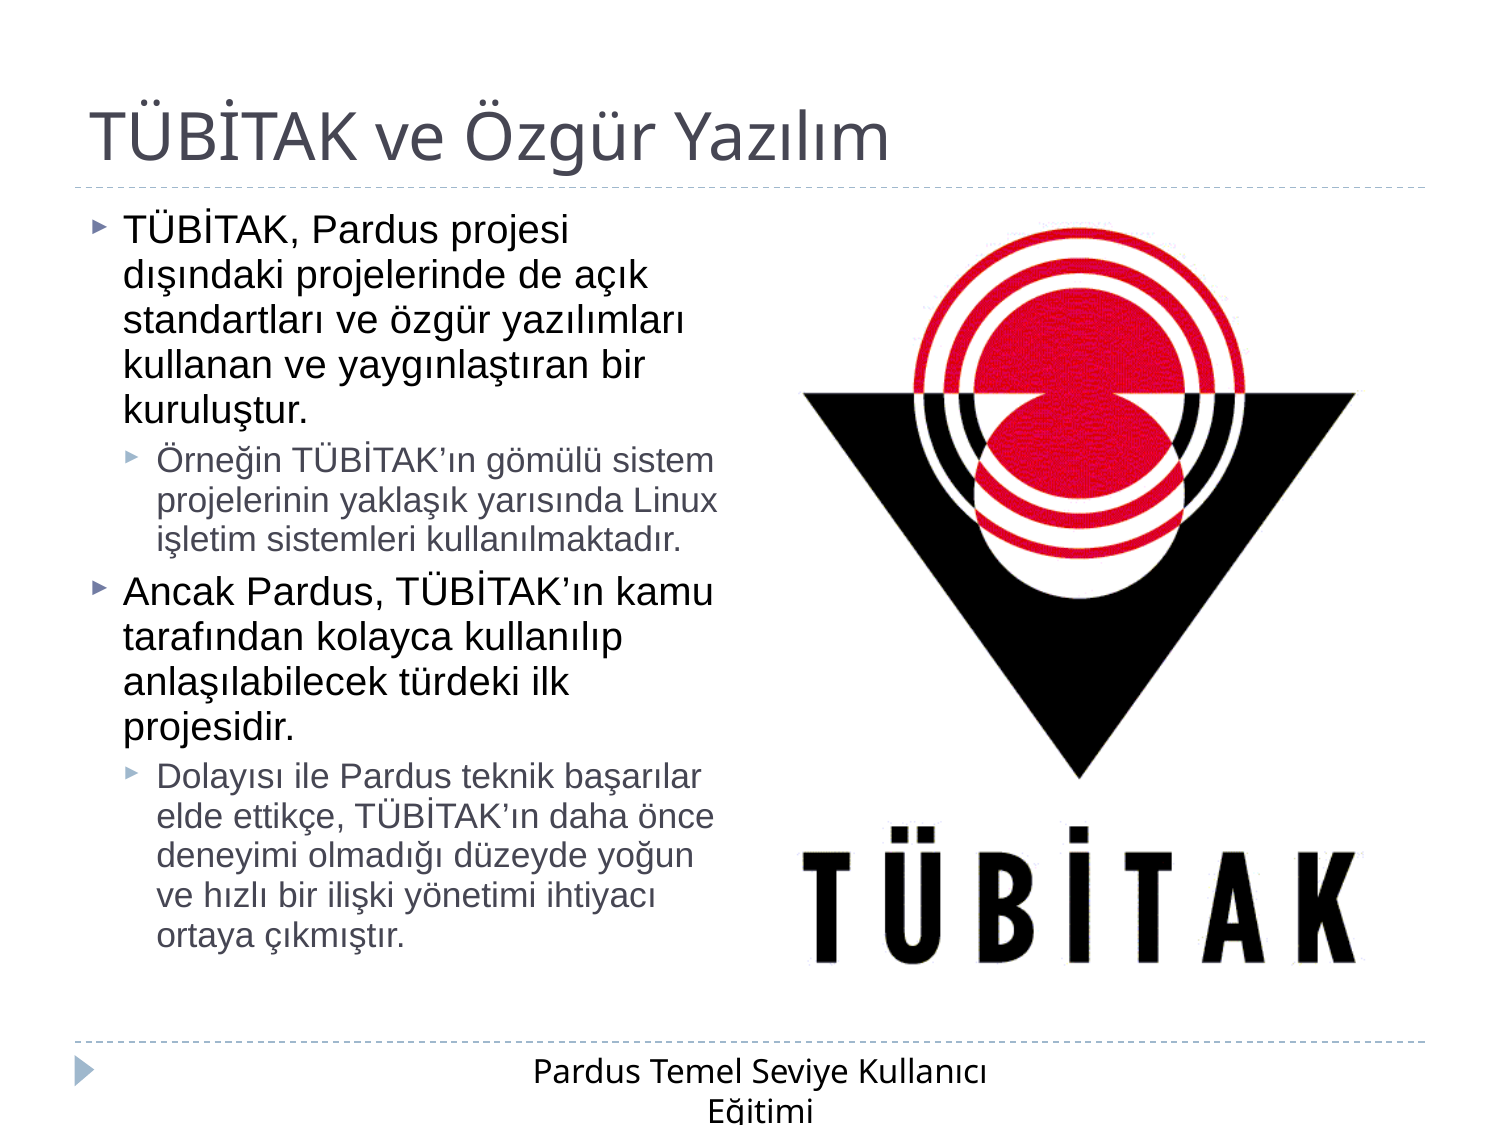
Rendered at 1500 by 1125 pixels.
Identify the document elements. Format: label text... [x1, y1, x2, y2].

title TÜBİTAK ve Özgür Yazılım [75, 37, 1425, 188]
picture [759, 213, 1423, 996]
list TÜBİTAK, Pardus projesi dışındaki projelerinde de açık standartları ve özgür yazılımları kullanan ve yaygınlaştıran bir kuruluştur. Örneğin TÜBİTAK’ın gömülü sistem projelerinin yaklaşık yarısında Linux işletim sistemleri kullanılmaktadır. Ancak Pardus, TÜBİTAK’ın kamu tarafından kolayca kullanılıp anlaşılabilecek türdeki ilk projesidir. Dolayısı ile Pardus teknik başarılar elde ettikçe, TÜBİTAK’ın daha önce deneyimi olmadığı düzeyde yoğun ve hızlı bir ilişki yönetimi ihtiyacı ortaya çıkmıştır. [75, 200, 738, 1010]
